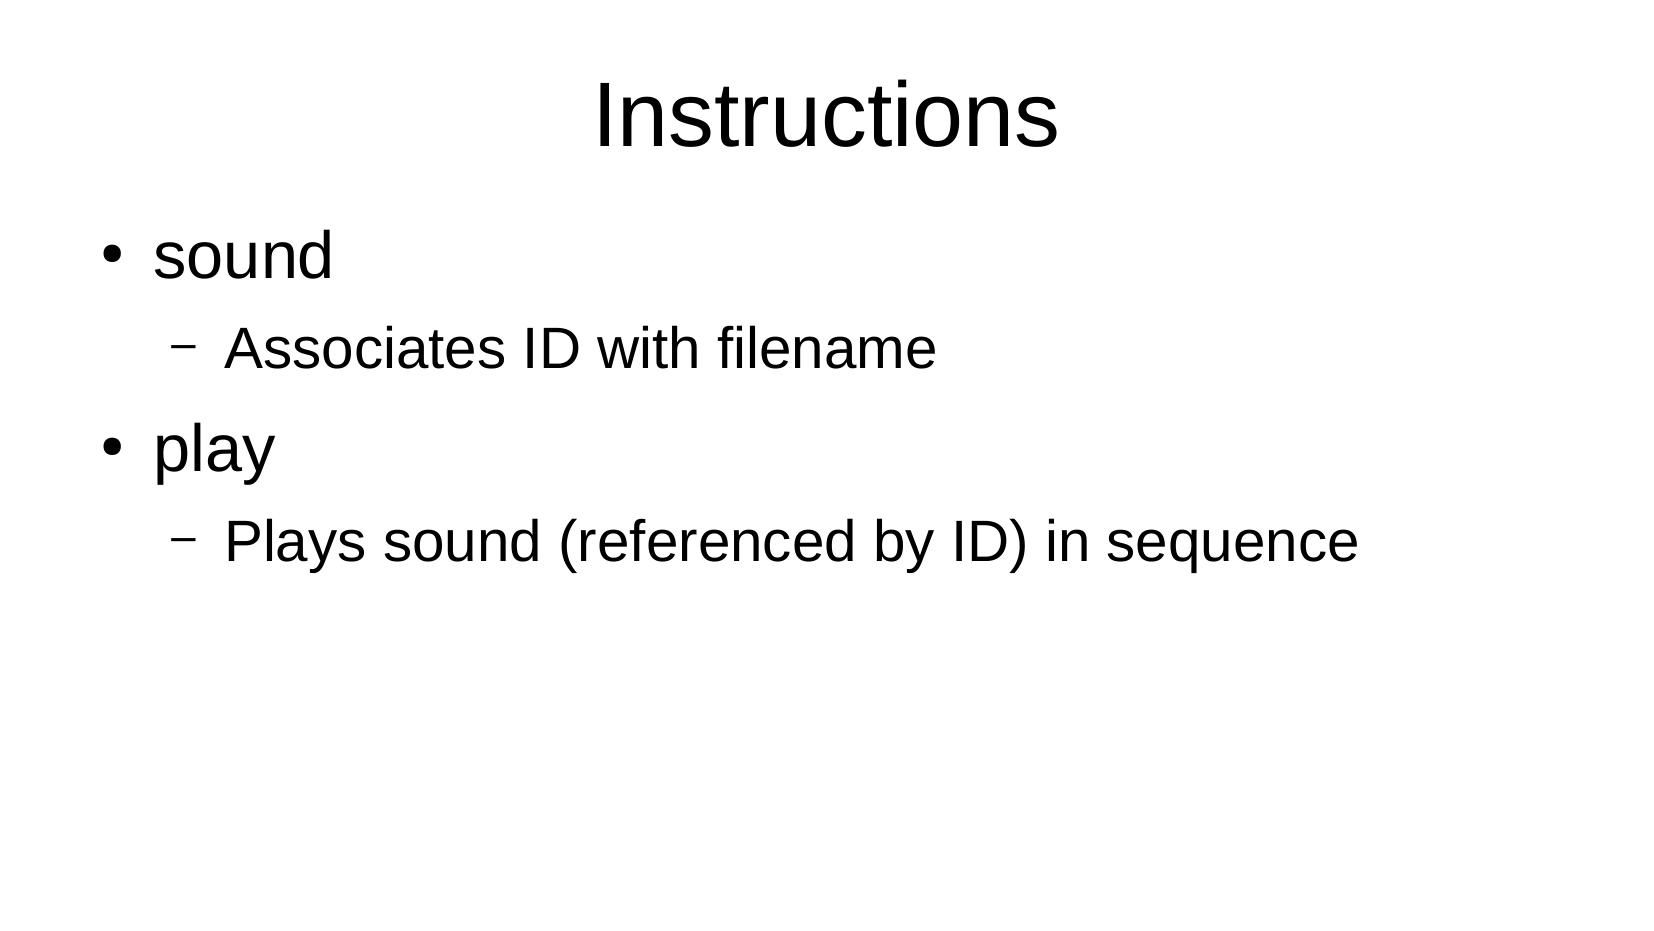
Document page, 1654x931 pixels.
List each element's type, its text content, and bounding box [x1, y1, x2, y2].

list sound Associates ID with filename play Plays sound (referenced by ID) in sequence [82, 217, 1571, 758]
title Instructions [82, 37, 1571, 193]
